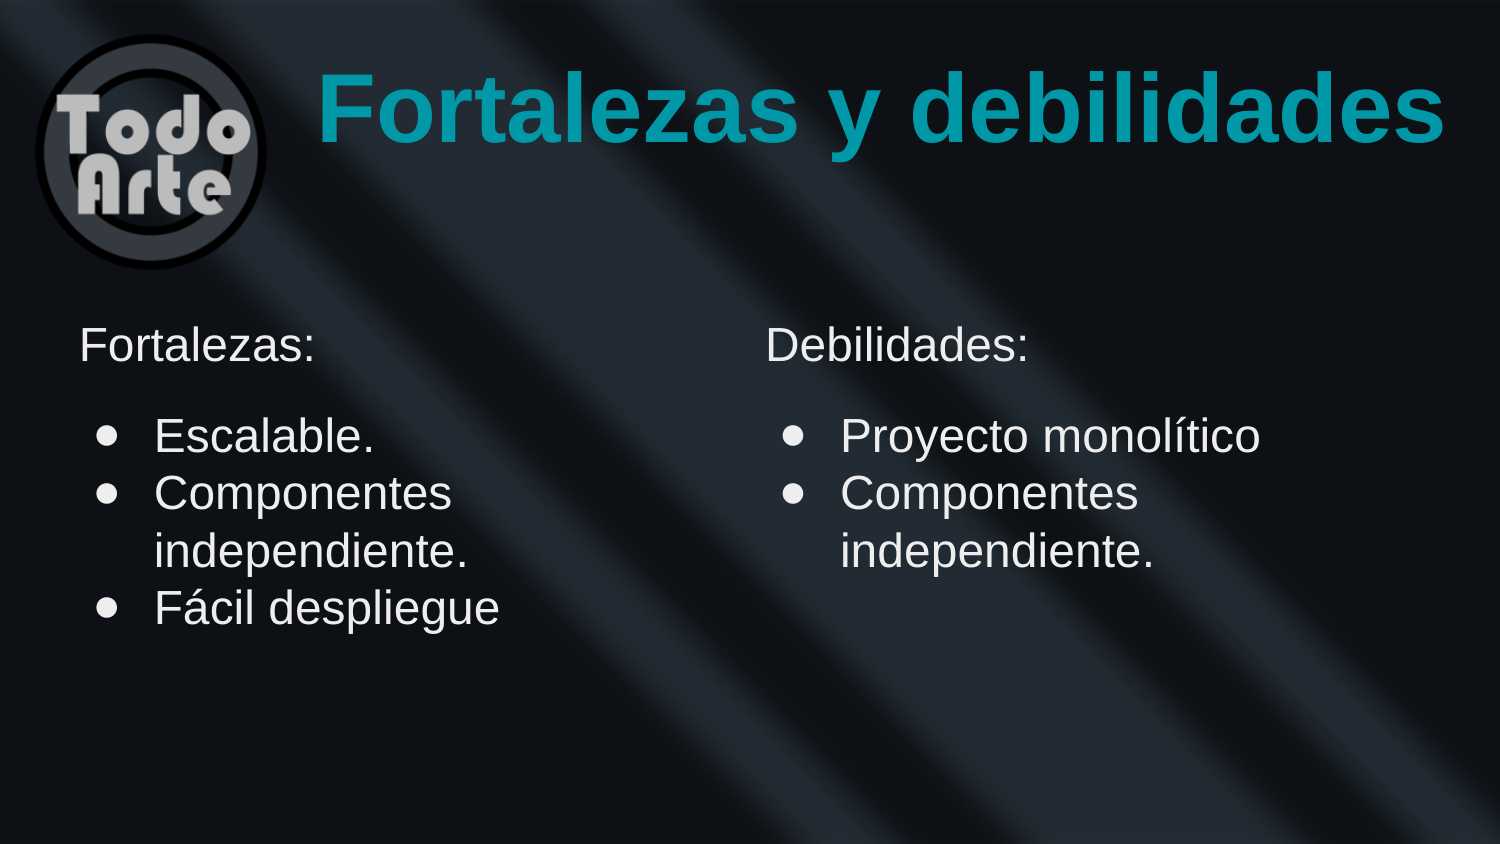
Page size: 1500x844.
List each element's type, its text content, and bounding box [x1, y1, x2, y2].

text_box Debilidades: Proyecto monolítico Componentes independiente. [750, 298, 1413, 791]
title Fortalezas y debilidades [255, 29, 1464, 160]
picture [0, 0, 1500, 844]
text_box Fortalezas: Escalable. Componentes independiente. Fácil despliegue [63, 298, 727, 791]
